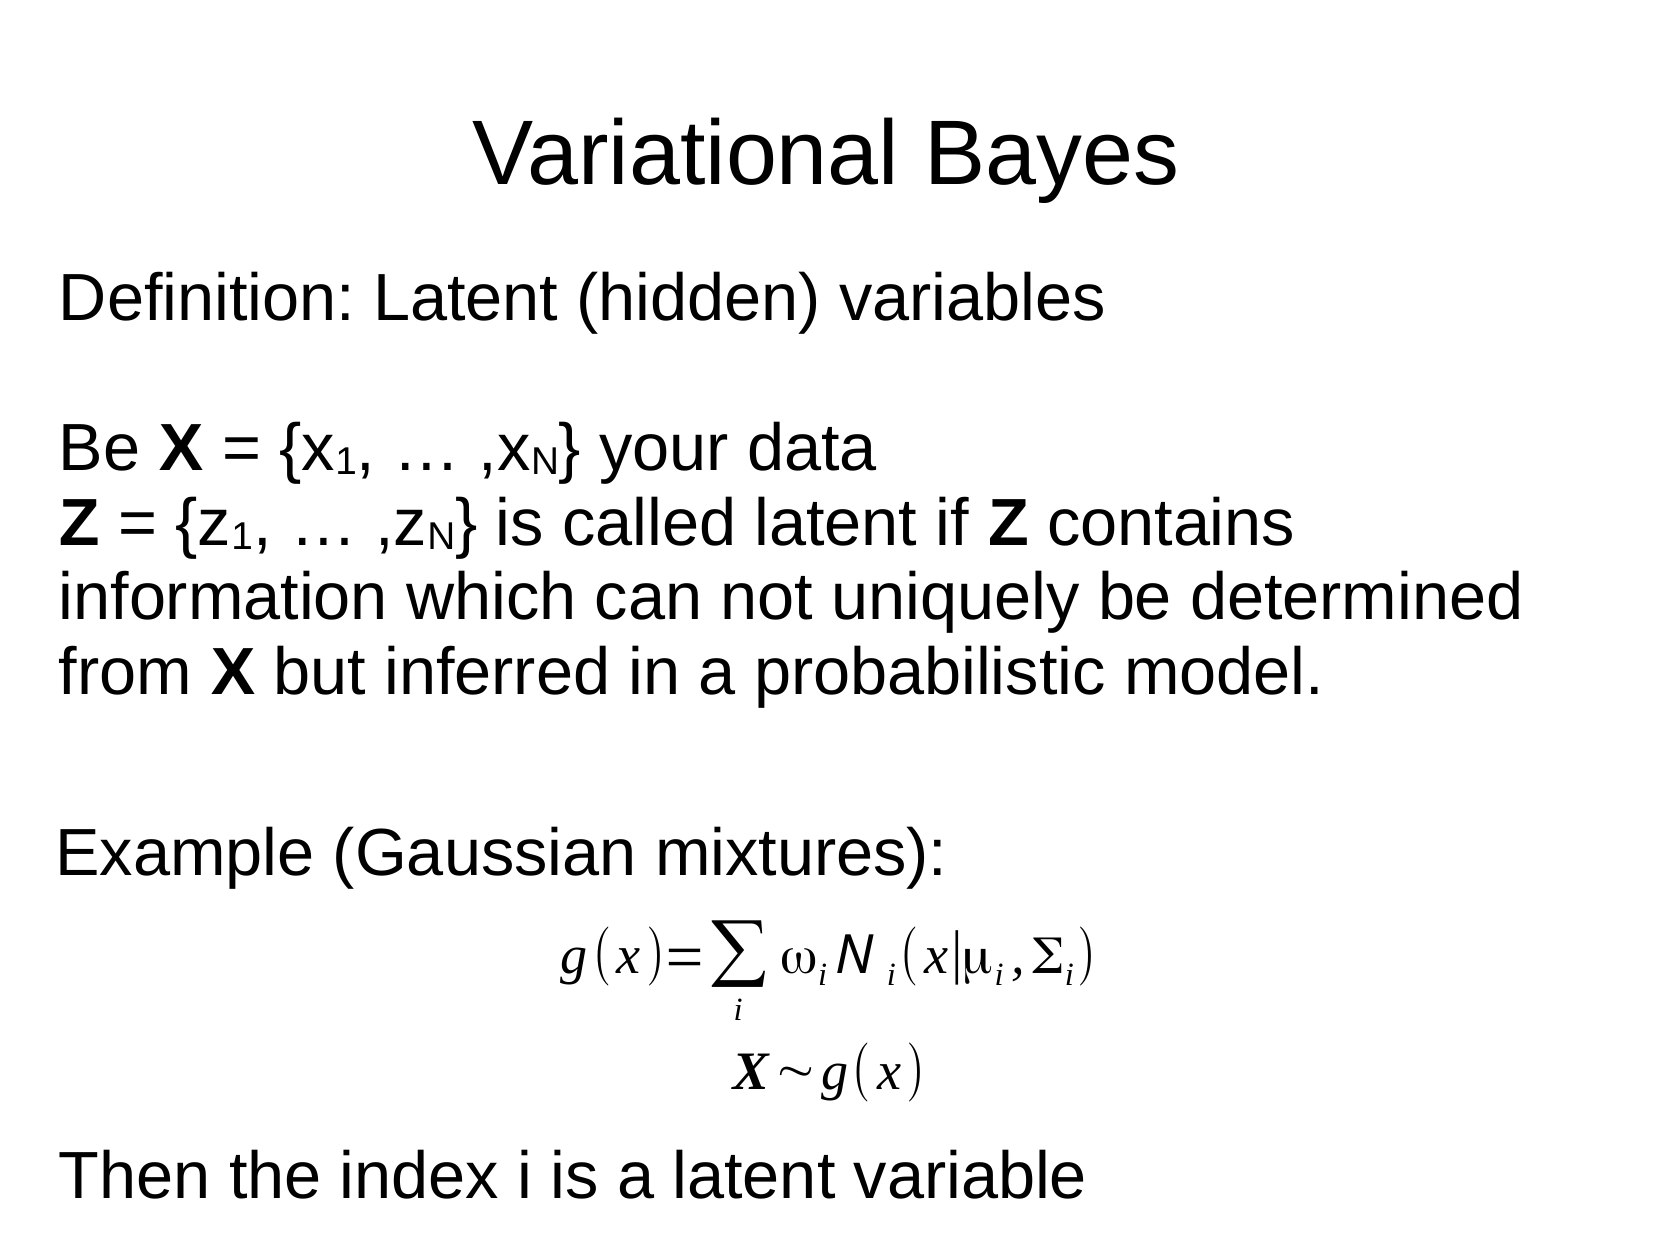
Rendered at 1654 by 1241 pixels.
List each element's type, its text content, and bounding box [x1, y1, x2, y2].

title Variational Bayes [82, 49, 1571, 257]
title Definition: Latent (hidden) variables Be X = {x1, … ,xN} your data Z = {z1, … ,zN} is called latent if Z contains information which can not uniquely be determined from X but inferred in a probabilistic model. [59, 189, 1536, 780]
chart [552, 916, 1102, 1028]
title Then the index i is a latent variable [59, 1122, 1536, 1228]
text_box Example (Gaussian mixtures): [55, 814, 981, 890]
chart [723, 1039, 931, 1105]
